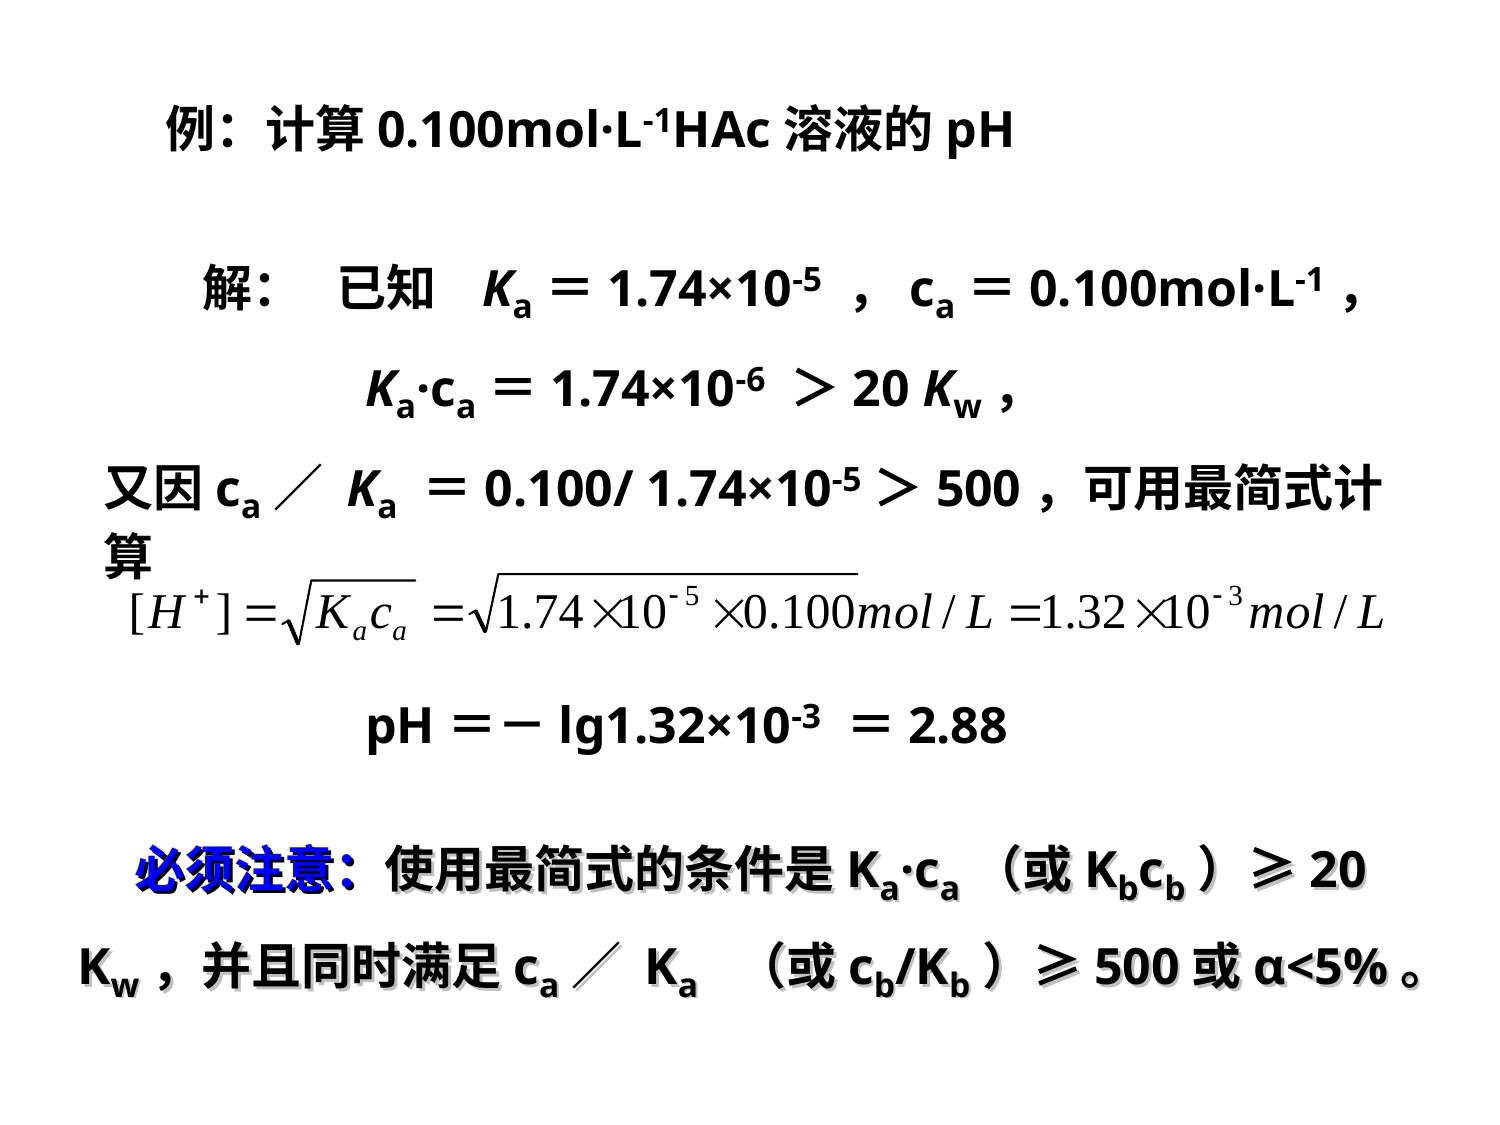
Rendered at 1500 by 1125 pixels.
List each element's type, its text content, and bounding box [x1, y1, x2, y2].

text_box 解： 已知 Ka＝1.74×10-5 ，ca＝0.100mol·L-1， [187, 248, 1447, 324]
text_box 又因ca／ Ka ＝0.100/ 1.74×10-5＞500，可用最简式计算 [88, 448, 1426, 524]
text_box pH＝－lg1.32×10-3 ＝2.88 [350, 686, 1058, 762]
text_box 例：计算0.100mol·L-1HAc溶液的pH [150, 90, 1329, 165]
text_box Ka·ca＝1.74×10-6 ＞20 Kw， [350, 348, 1164, 424]
text_box 必须注意：使用最简式的条件是Ka·ca（或Kbcb）≥20 Kw，并且同时满足ca／ Ka （或cb/Kb）≥500或α<5%。 [62, 802, 1500, 975]
chart [125, 561, 1396, 658]
